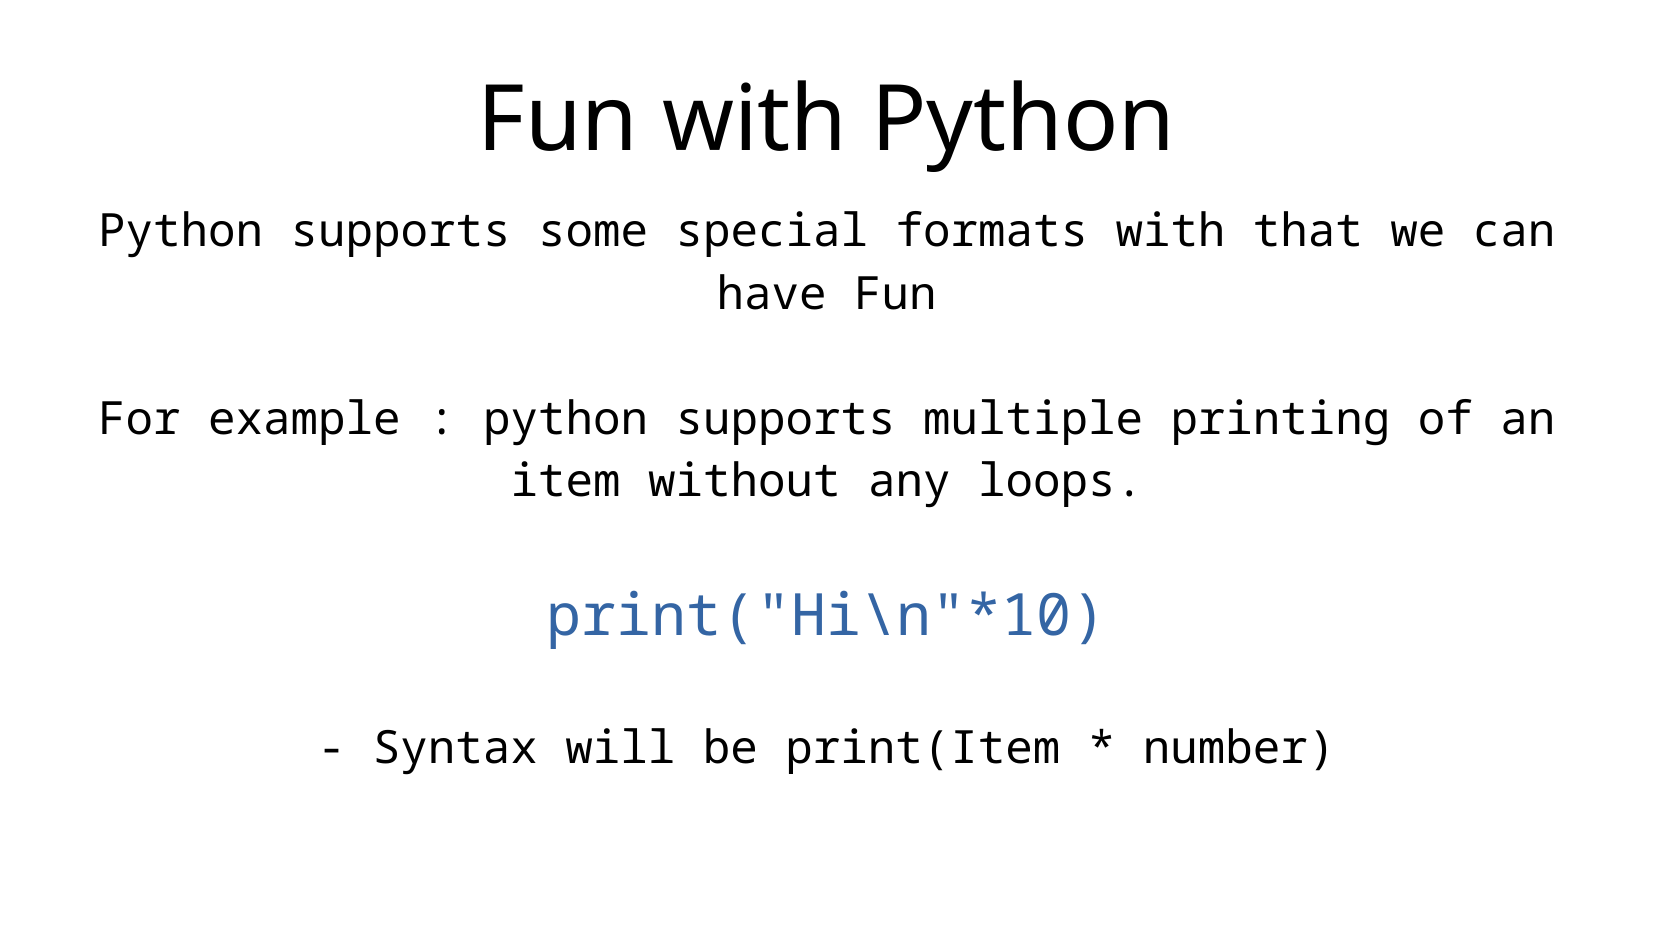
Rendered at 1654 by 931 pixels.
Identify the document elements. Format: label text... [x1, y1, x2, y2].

title Fun with Python [82, 37, 1571, 193]
text_box Python supports some special formats with that we can have Fun For example : python supports multiple printing of an item without any loops. print("Hi\n"*10) - Syntax will be print(Item * number) [82, 216, 1571, 759]
